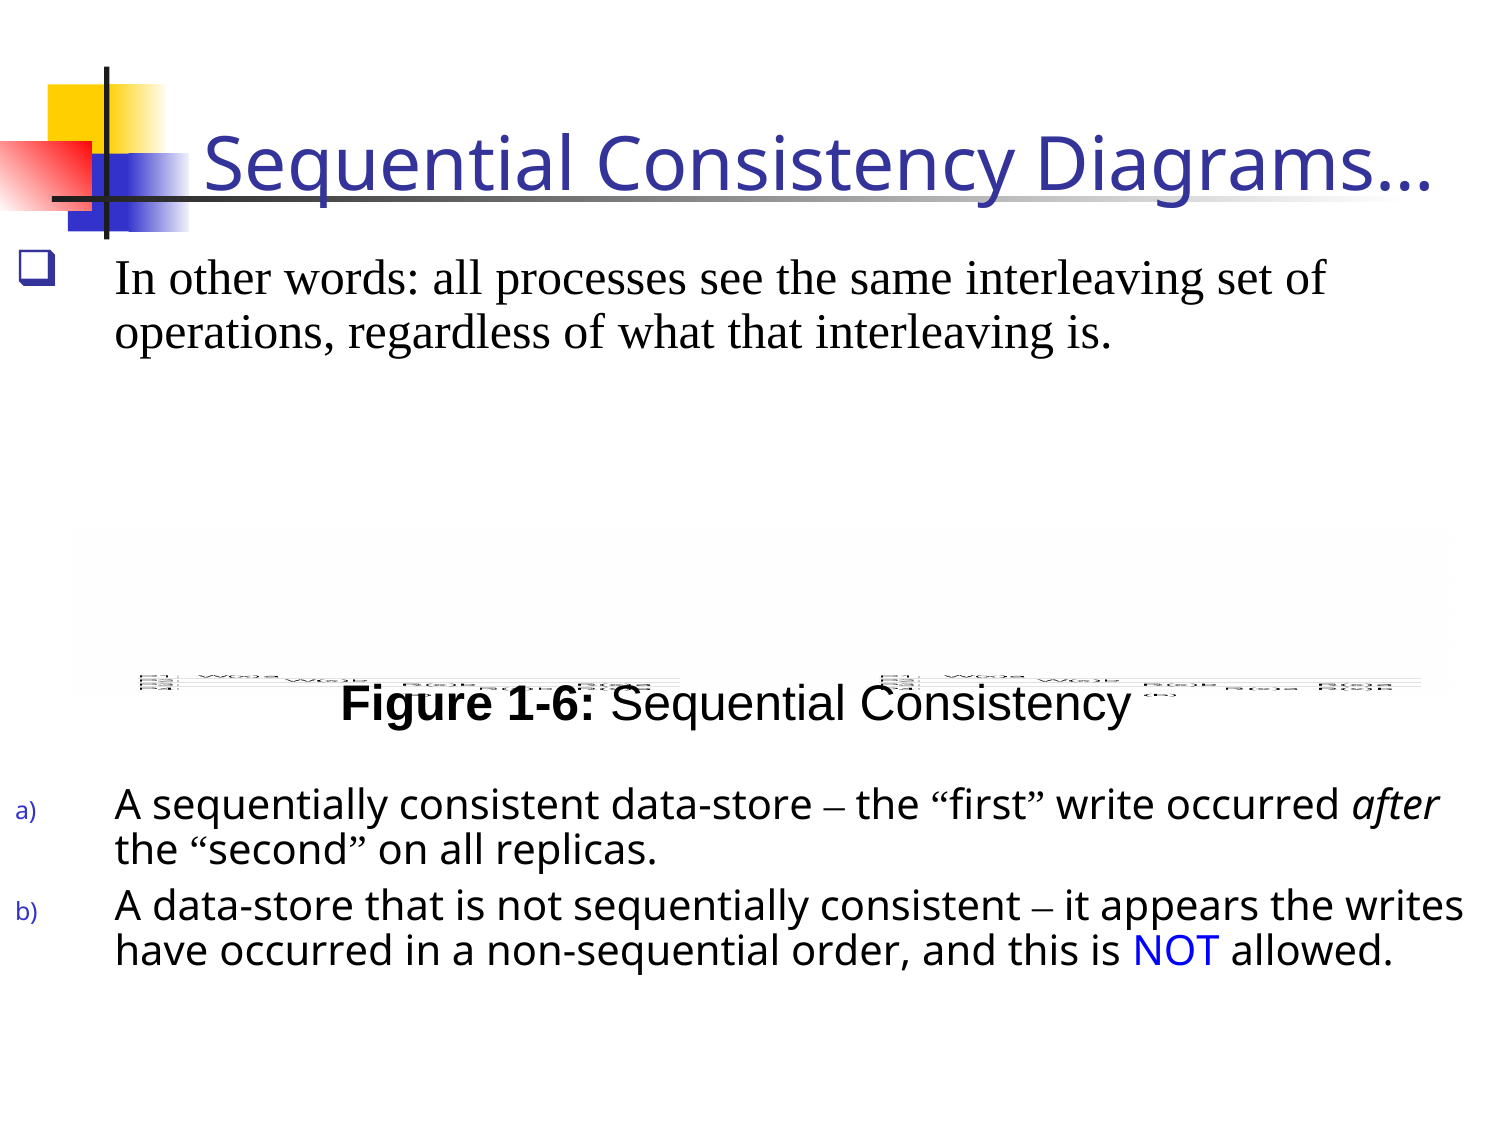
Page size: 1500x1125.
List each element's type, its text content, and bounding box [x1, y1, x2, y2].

text_box A sequentially consistent data-store – the “first” write occurred after the “second” on all replicas. A data-store that is not sequentially consistent – it appears the writes have occurred in a non-sequential order, and this is NOT allowed. [0, 776, 1500, 1051]
text_box Sequential Consistency Diagrams… [188, 75, 1468, 214]
picture [71, 386, 1454, 700]
text_box Figure 1-6: Sequential Consistency [325, 662, 1200, 738]
text_box In other words: all processes see the same interleaving set of operations, regardless of what that interleaving is. [0, 243, 1500, 386]
